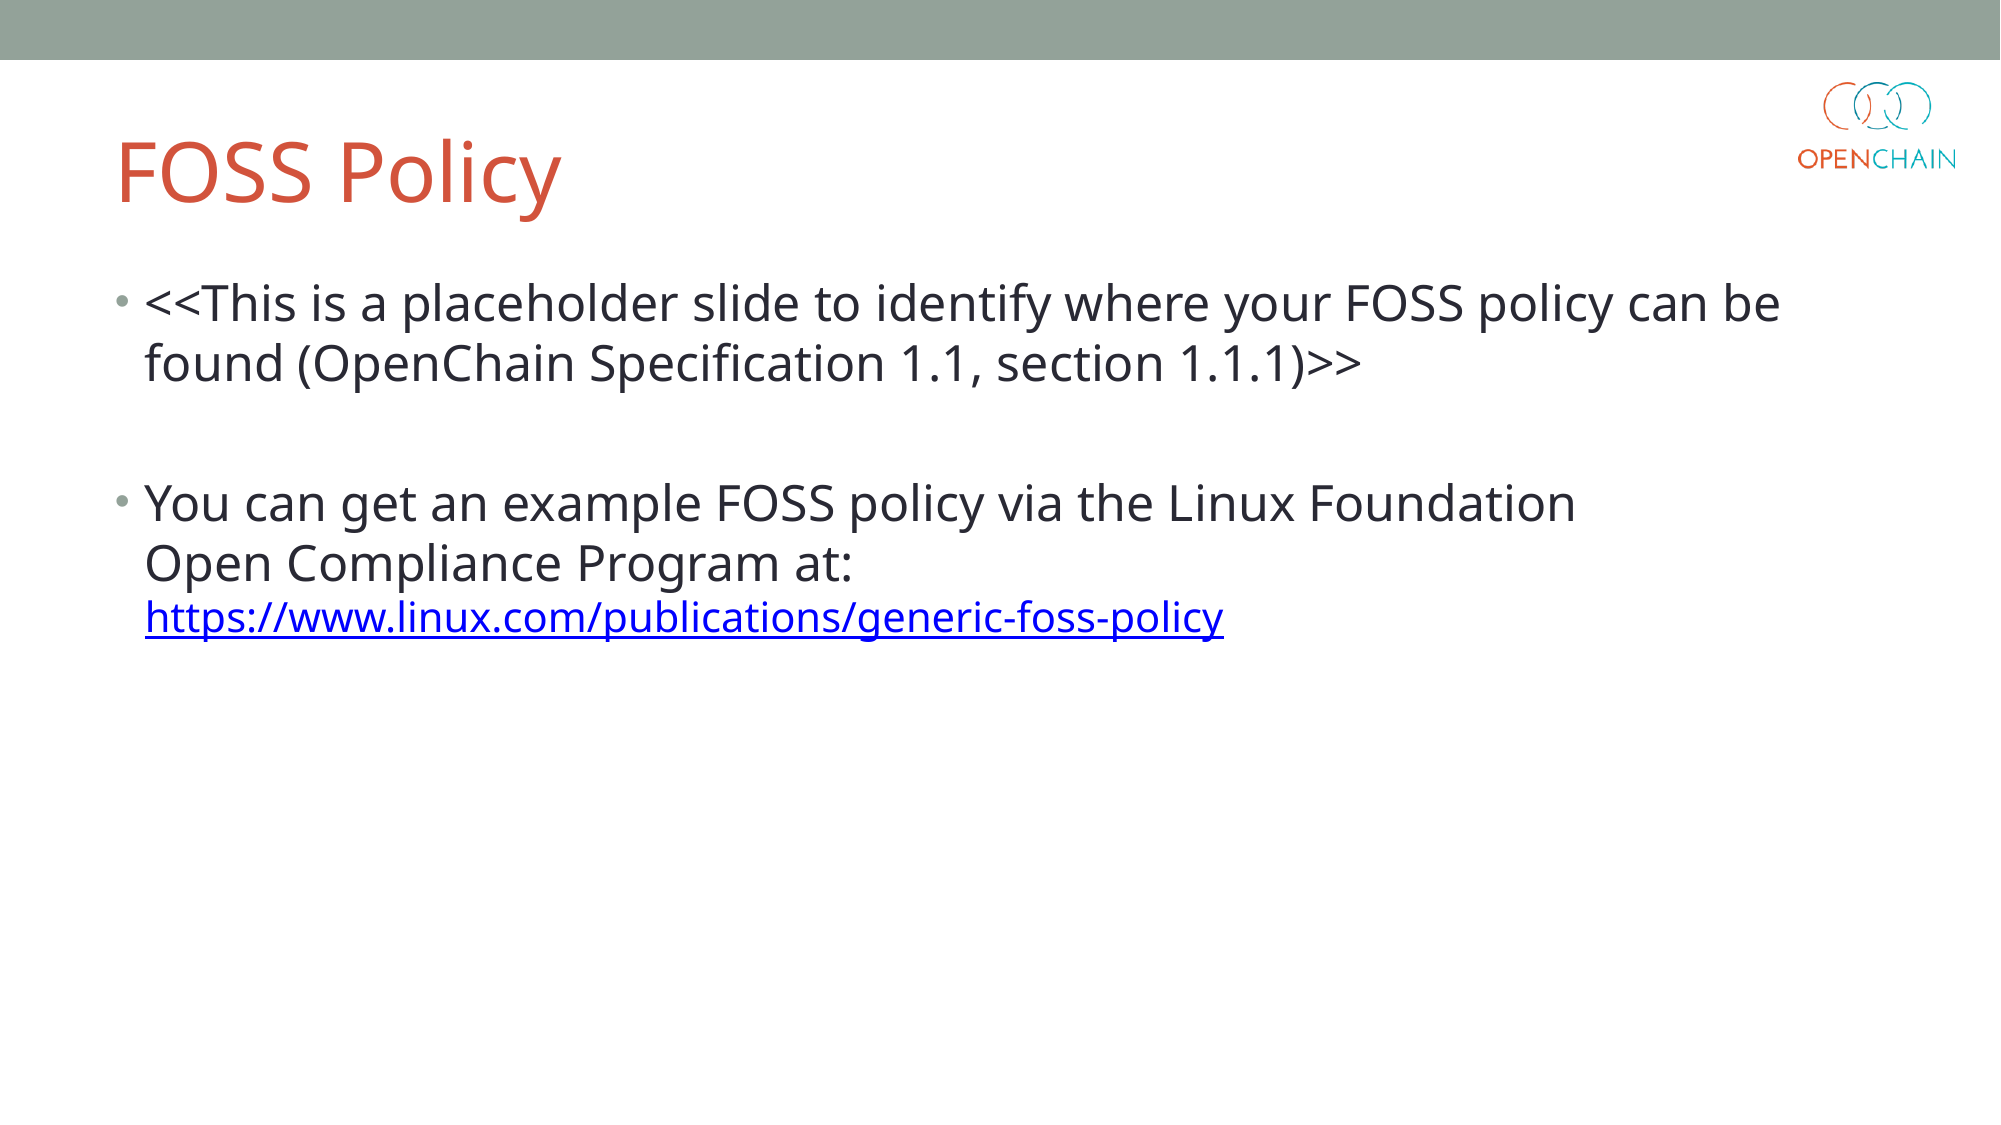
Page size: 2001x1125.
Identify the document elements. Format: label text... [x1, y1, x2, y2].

text_box <<This is a placeholder slide to identify where your FOSS policy can be found (OpenChain Specification 1.1, section 1.1.1)>> You can get an example FOSS policy via the Linux Foundation Open Compliance Program at: https://www.linux.com/publications/generic-foss-policy [99, 263, 1900, 1064]
picture [1798, 82, 1955, 169]
text_box FOSS Policy [99, 87, 1900, 250]
